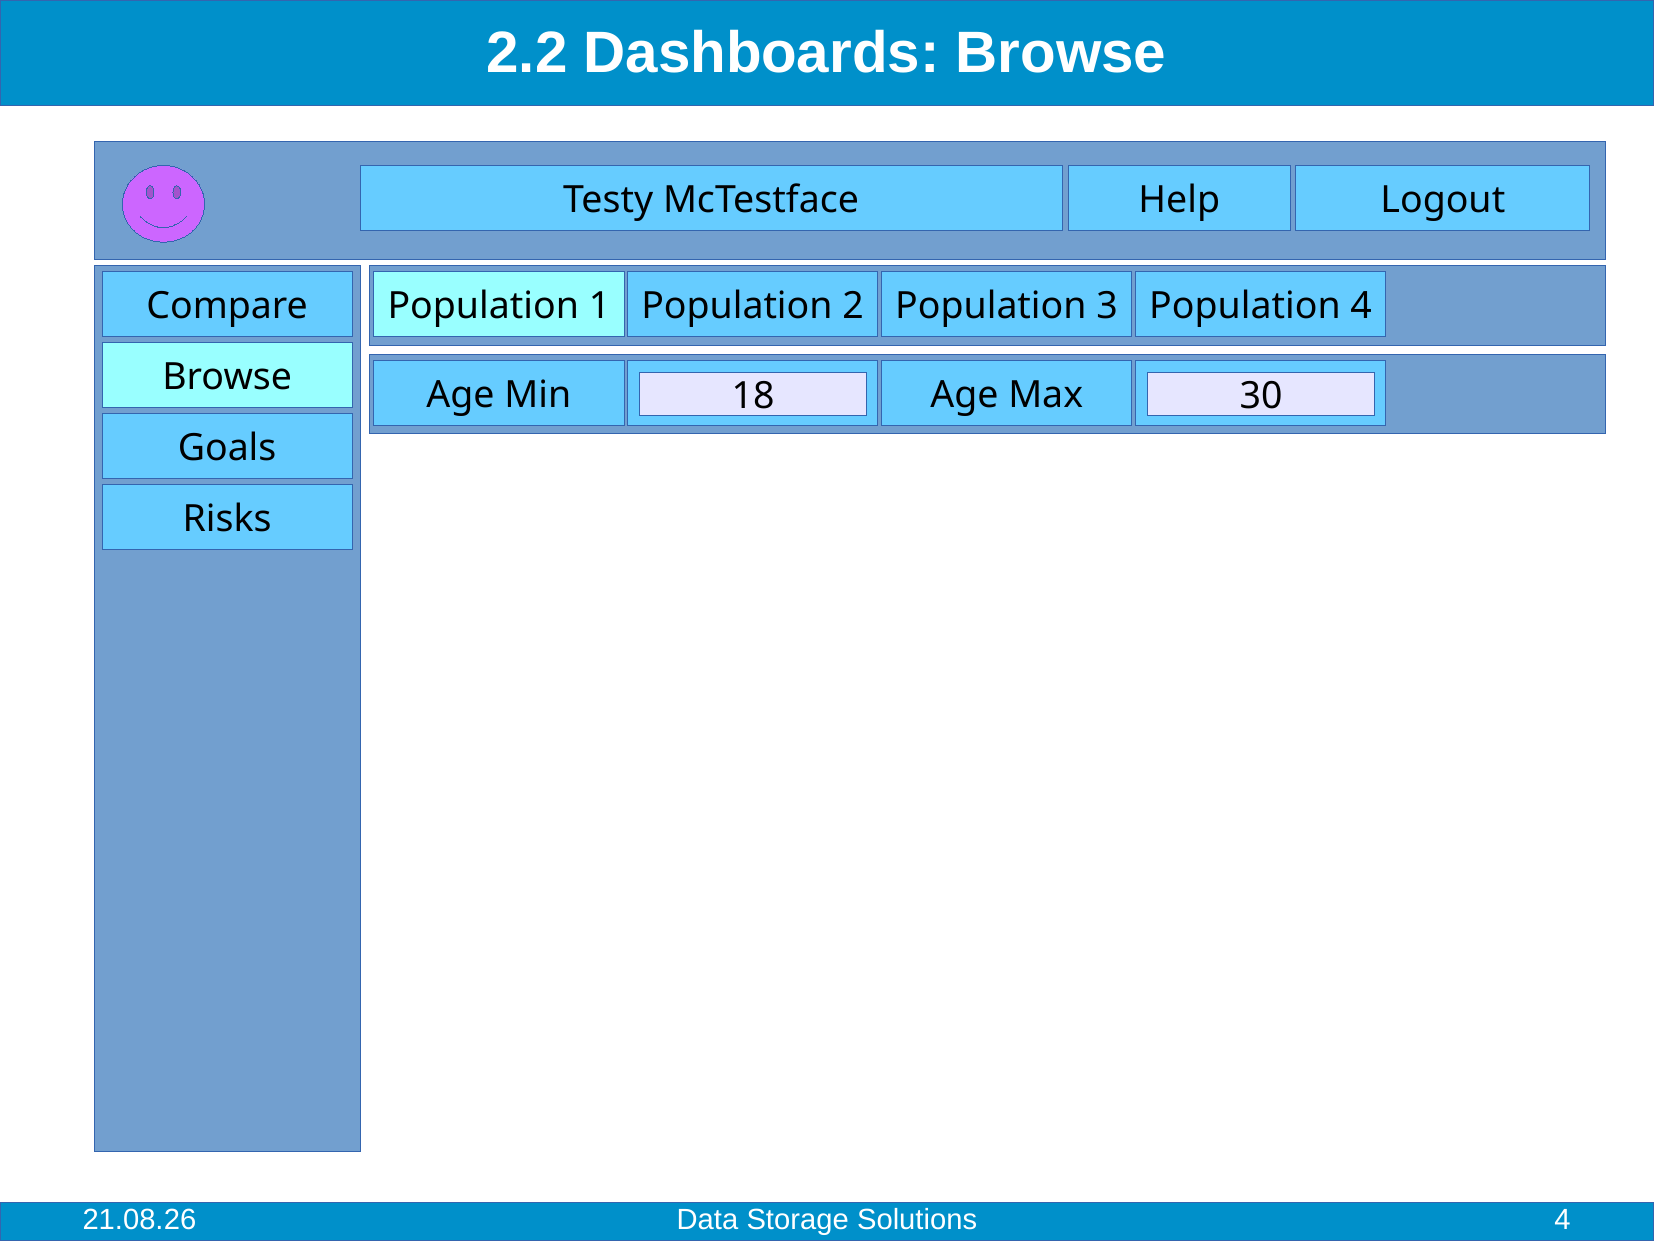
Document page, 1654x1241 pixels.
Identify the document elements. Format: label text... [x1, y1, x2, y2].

text_box Logout [1295, 165, 1590, 231]
text_box 30 [1147, 372, 1375, 416]
text_box [369, 354, 1606, 434]
text_box Population 3 [881, 271, 1132, 337]
text_box Browse [102, 342, 353, 408]
text_box [94, 265, 361, 1152]
text_box Population 2 [627, 271, 878, 337]
text_box Risks [102, 484, 353, 550]
text_box Age Min [373, 360, 625, 426]
text_box Testy McTestface [360, 165, 1063, 231]
text_box Population 1 [373, 271, 625, 337]
title 2.2 Dashboards: Browse [0, 0, 1654, 106]
text_box Age Max [881, 360, 1132, 426]
text_box Help [1068, 165, 1291, 231]
text_box [369, 265, 1606, 346]
text_box Population 4 [1135, 271, 1386, 337]
text_box Compare [102, 271, 353, 337]
text_box 18 [639, 372, 867, 416]
text_box [94, 141, 1606, 260]
text_box Goals [102, 413, 353, 479]
